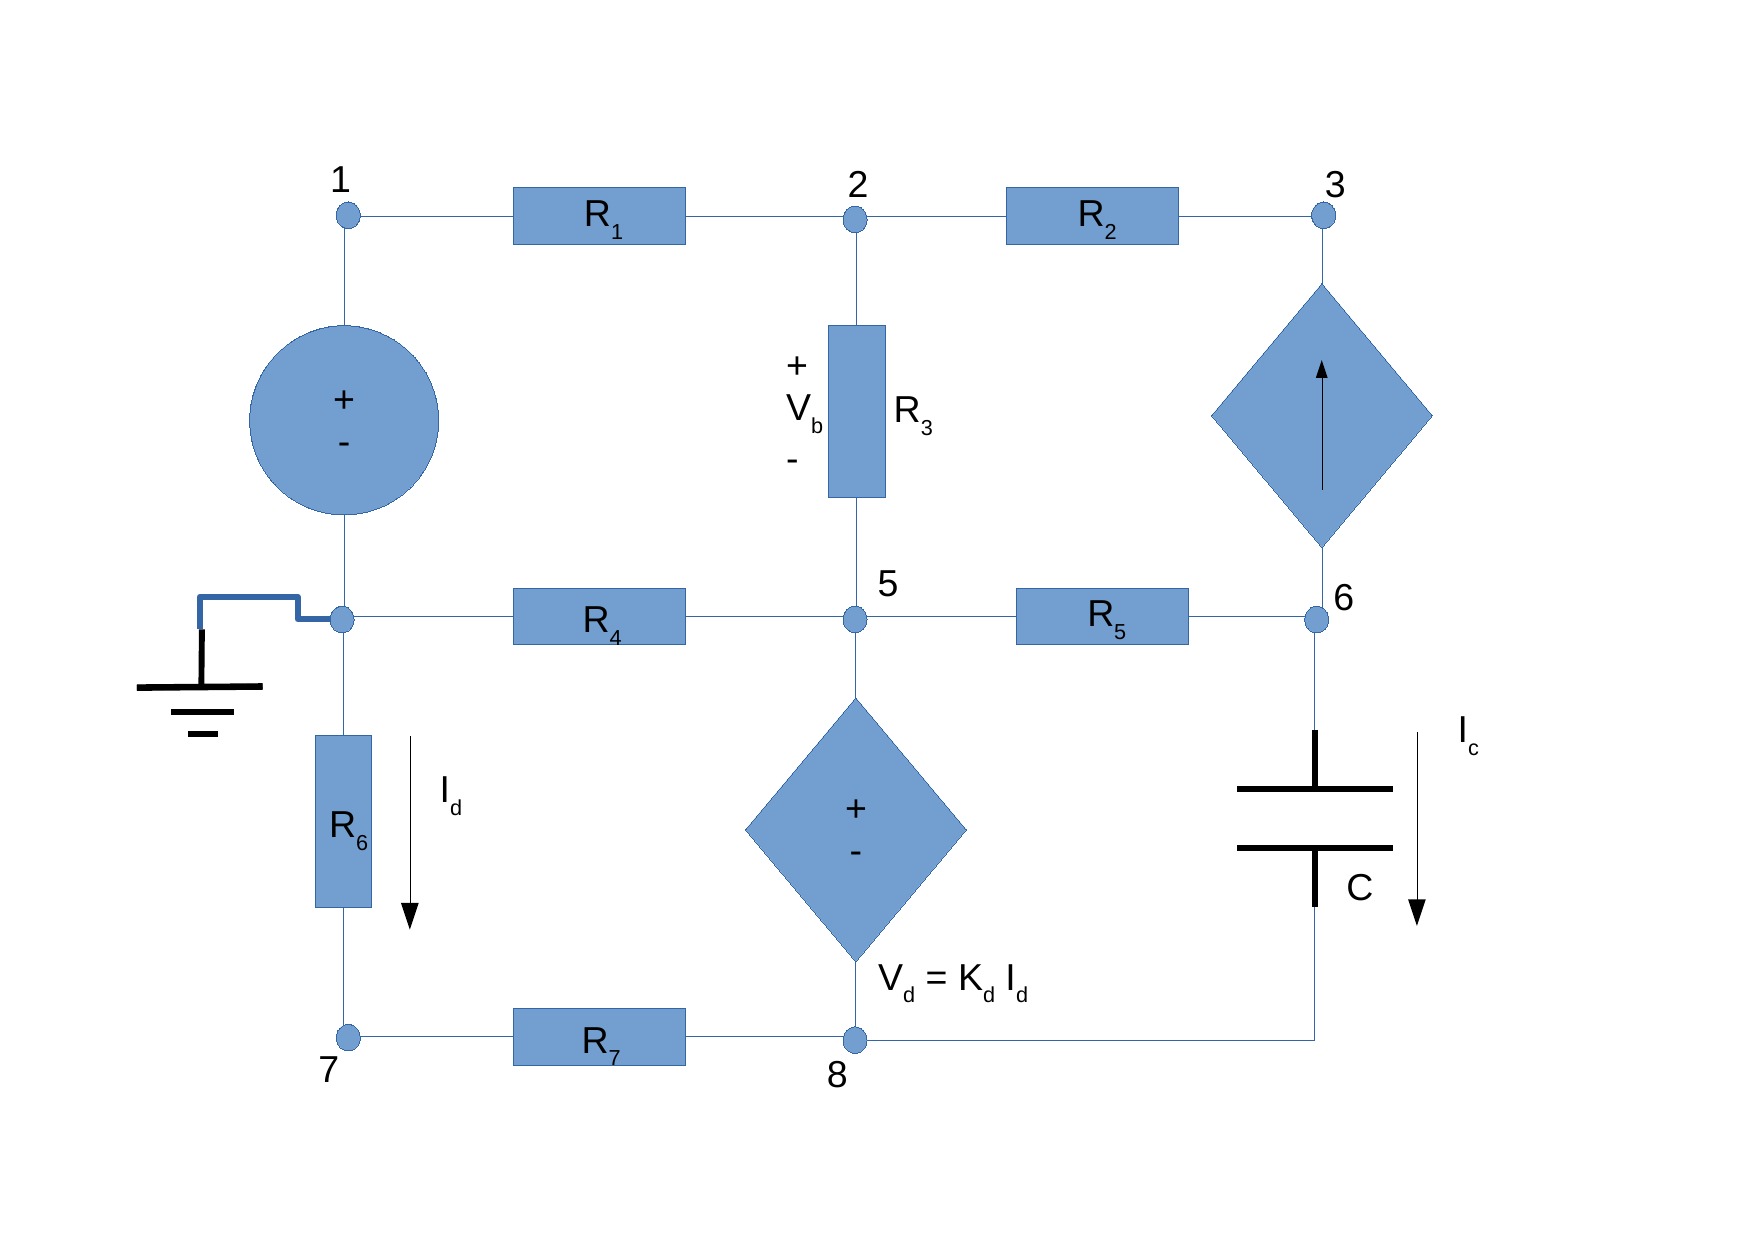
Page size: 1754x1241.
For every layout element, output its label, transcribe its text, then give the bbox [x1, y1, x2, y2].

text_box + - [249, 325, 439, 515]
text_box R1 [569, 185, 646, 252]
text_box R5 [1072, 585, 1155, 654]
text_box [513, 588, 686, 645]
text_box [1304, 606, 1318, 633]
text_box [1016, 588, 1072, 645]
text_box [336, 1024, 361, 1051]
text_box 7 [303, 1041, 391, 1133]
text_box 2 [832, 156, 884, 214]
text_box R3 [879, 381, 948, 451]
text_box [843, 606, 868, 633]
text_box [843, 1026, 868, 1045]
text_box [513, 187, 569, 245]
text_box [1155, 588, 1189, 645]
text_box R6 [411, 796, 424, 911]
text_box [1006, 187, 1062, 245]
text_box [1311, 201, 1336, 229]
text_box 6 [1318, 568, 1407, 668]
text_box [1152, 187, 1179, 245]
text_box Id [424, 761, 614, 949]
text_box 5 [862, 555, 920, 617]
text_box R7 [566, 1012, 647, 1078]
text_box [1211, 283, 1433, 548]
text_box [315, 735, 372, 796]
text_box + - [745, 697, 967, 962]
text_box [843, 214, 868, 233]
text_box 1 [315, 150, 366, 208]
text_box Ic [1442, 701, 1665, 816]
text_box R4 [567, 591, 649, 658]
text_box R6 [314, 796, 410, 911]
text_box C [1331, 858, 1405, 921]
text_box + Vb - [771, 337, 838, 488]
text_box 8 [812, 1045, 900, 1145]
text_box Vd = Kd Id [863, 948, 1194, 1064]
text_box [330, 606, 355, 633]
text_box R2 [1062, 185, 1152, 252]
text_box [336, 201, 361, 229]
text_box [513, 1008, 686, 1066]
text_box [828, 325, 886, 498]
text_box 3 [1309, 156, 1361, 214]
text_box [646, 187, 686, 245]
